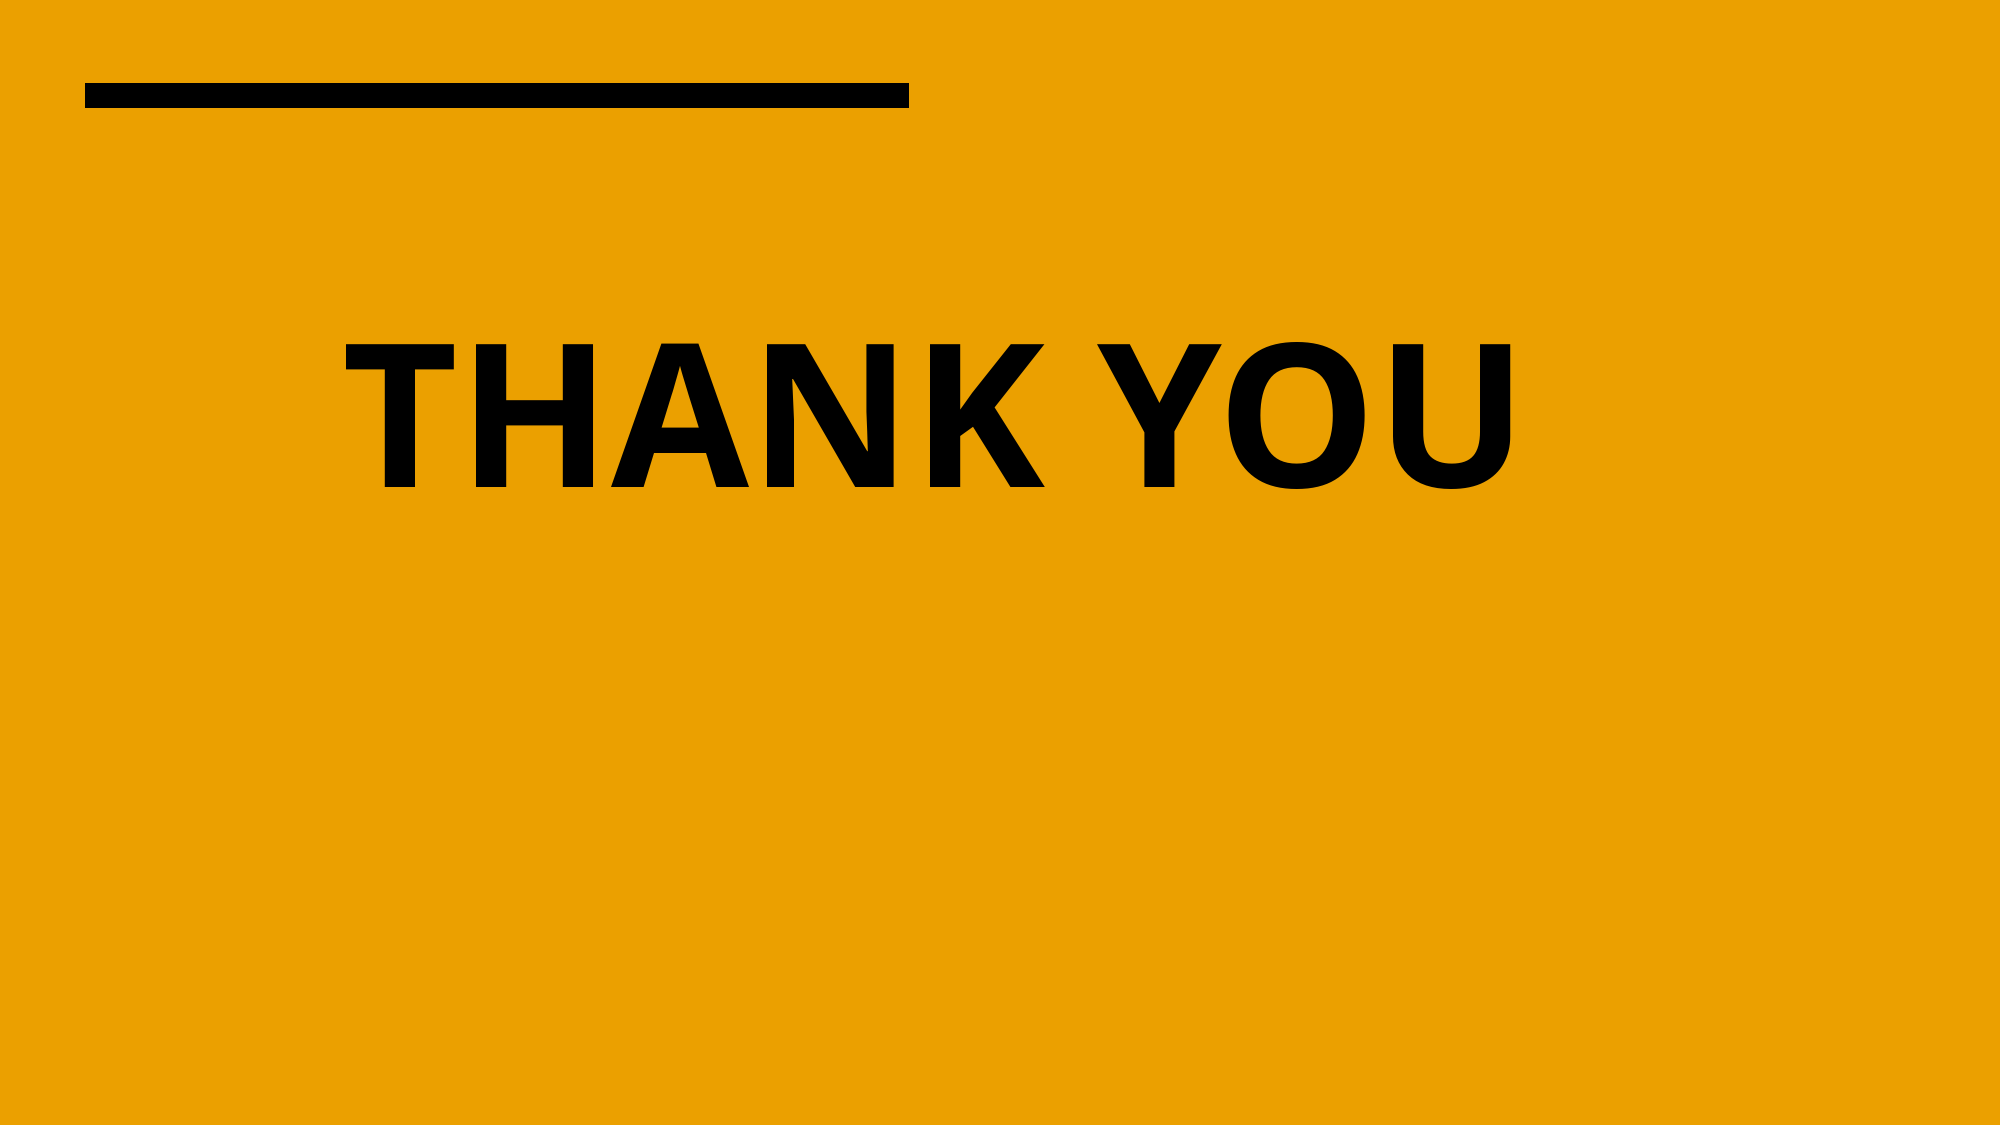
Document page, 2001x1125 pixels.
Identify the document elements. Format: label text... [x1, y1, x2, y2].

title THANK YOU [327, 280, 1834, 1006]
text_box [0, 0, 2000, 1125]
